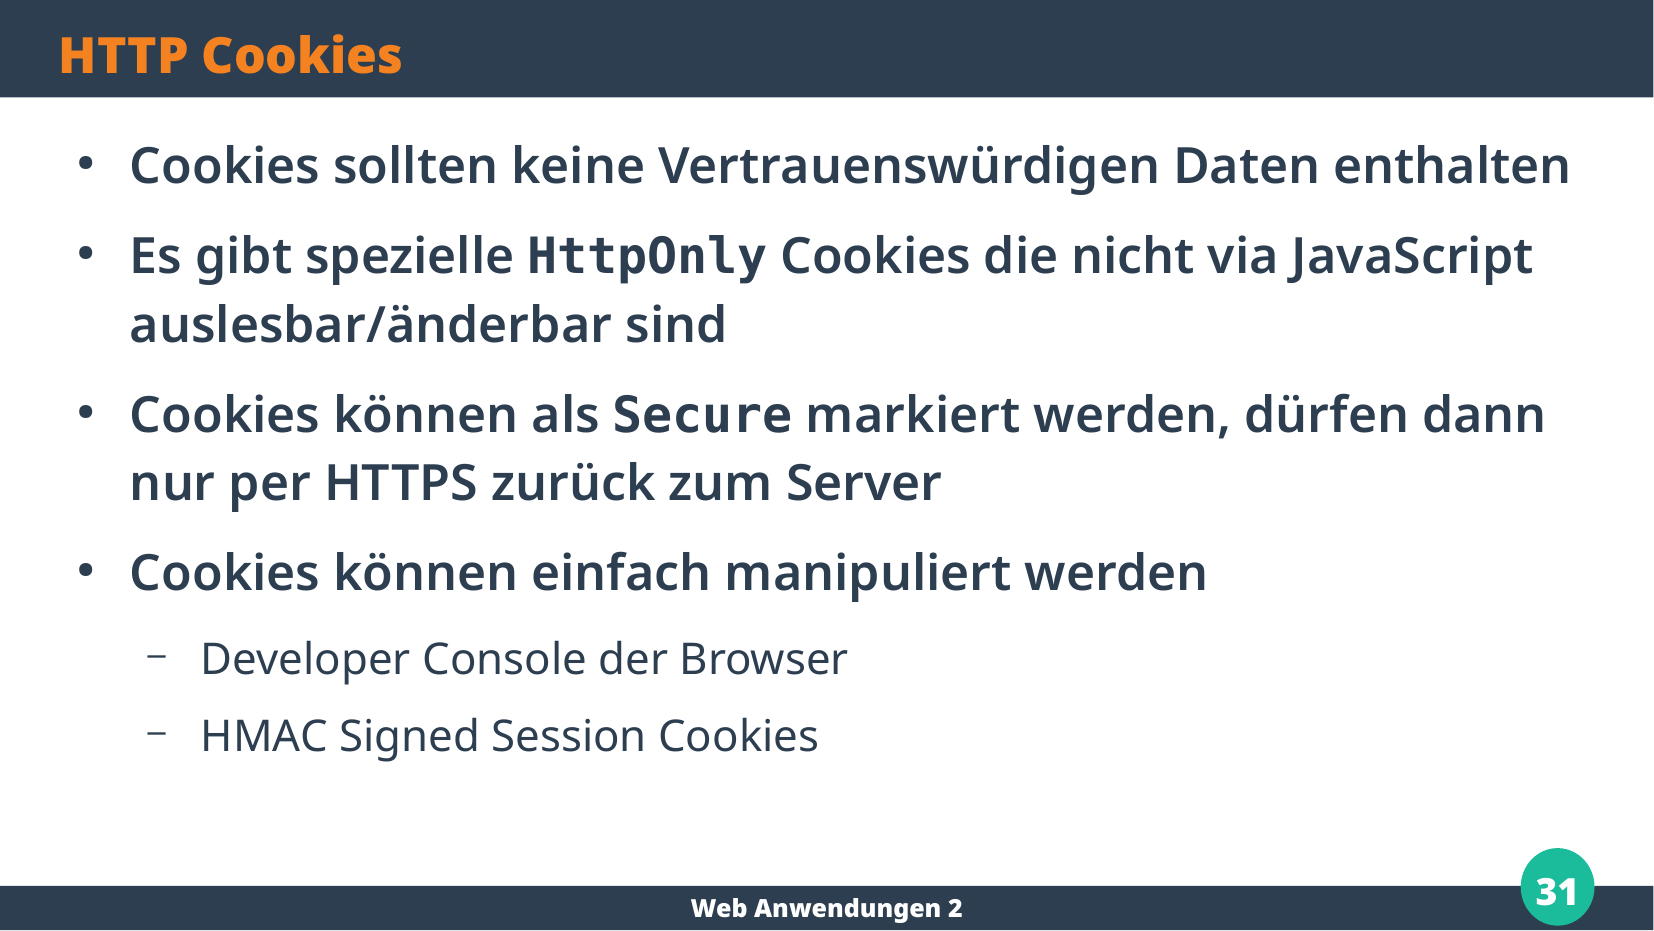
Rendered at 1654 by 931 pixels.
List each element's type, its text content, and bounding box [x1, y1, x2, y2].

title HTTP Cookies [59, 8, 1595, 89]
list Cookies sollten keine Vertrauenswürdigen Daten enthalten Es gibt spezielle HttpOnly Cookies die nicht via JavaScript auslesbar/änderbar sind Cookies können als Secure markiert werden, dürfen dann nur per HTTPS zurück zum Server Cookies können einfach manipuliert werden Developer Console der Browser HMAC Signed Session Cookies [59, 129, 1595, 864]
